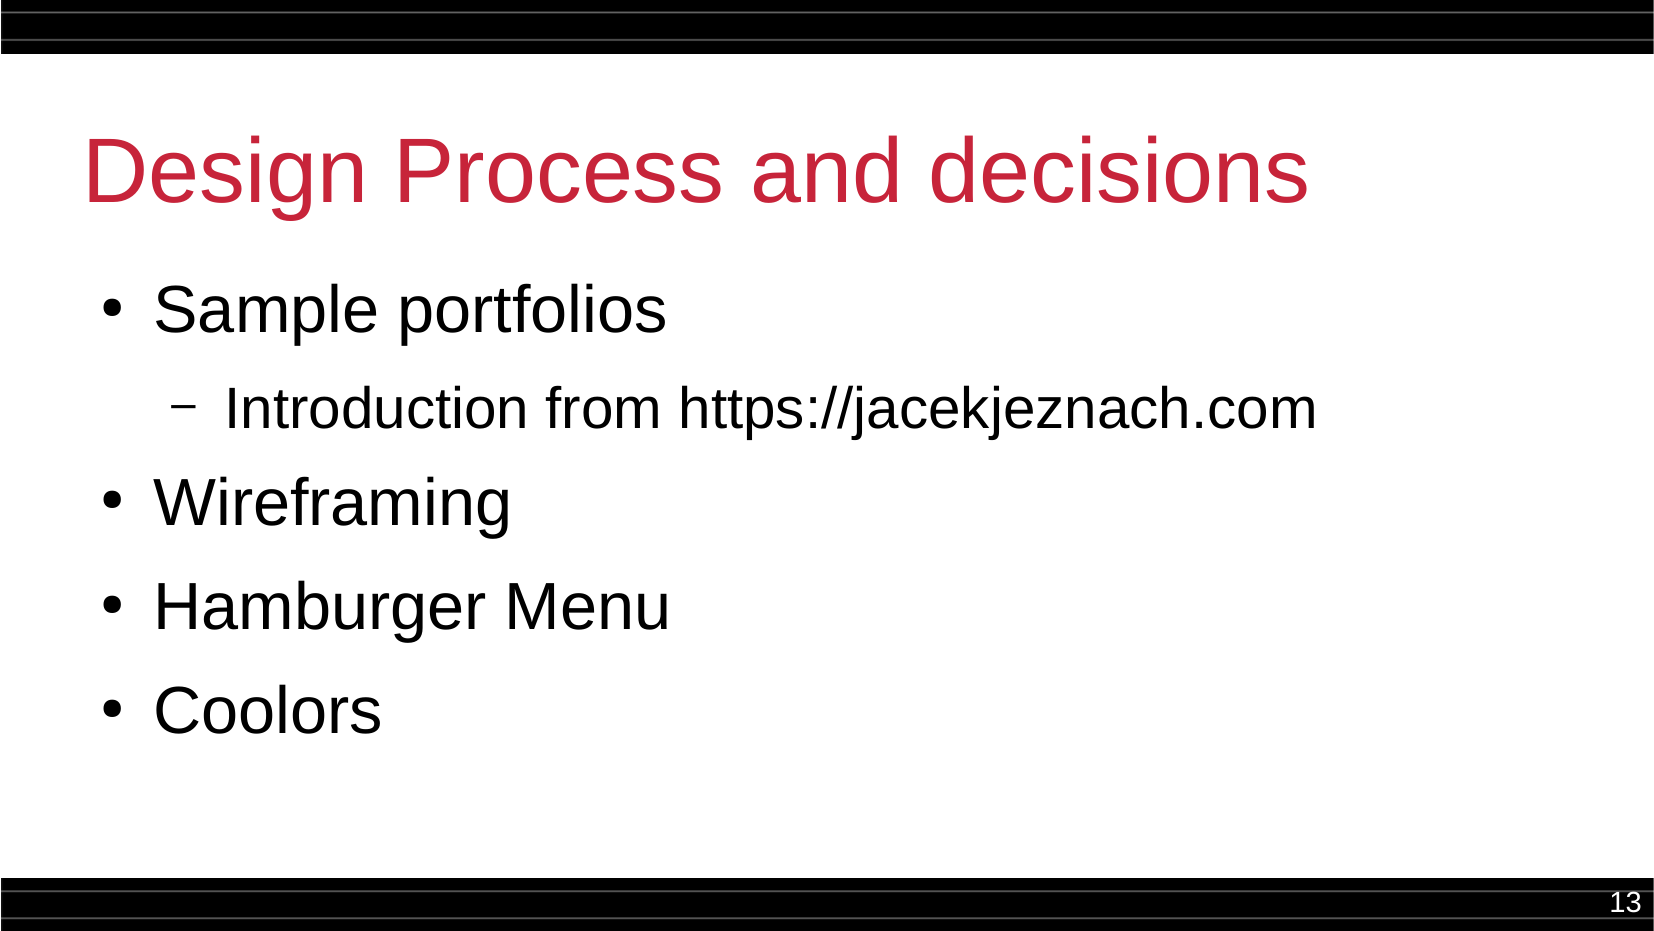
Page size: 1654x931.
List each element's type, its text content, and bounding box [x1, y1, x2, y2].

title Design Process and decisions [82, 92, 1571, 249]
list Sample portfolios Introduction from https://jacekjeznach.com Wireframing Hamburger Menu Coolors [82, 271, 1571, 758]
picture [1, 0, 1654, 54]
picture [1, 878, 1654, 931]
